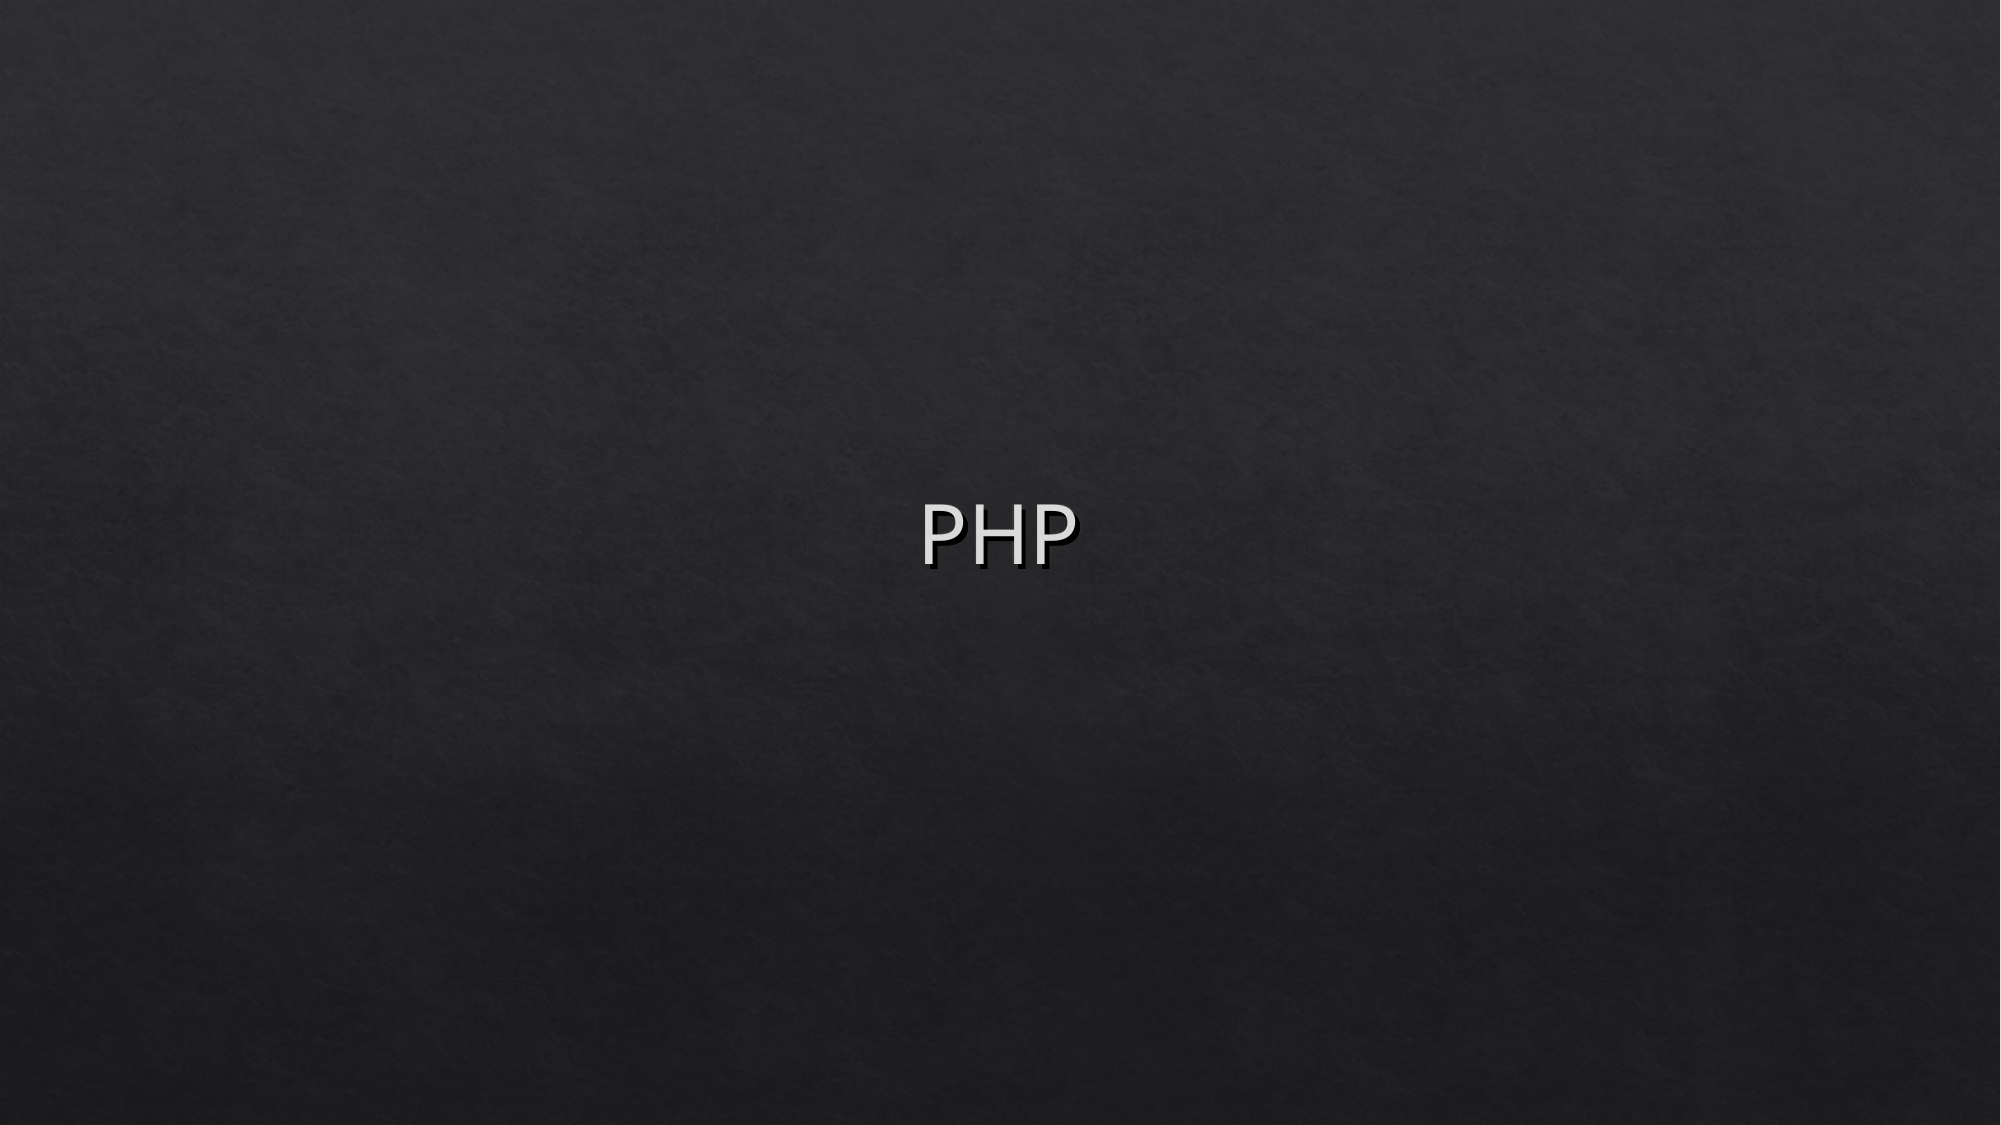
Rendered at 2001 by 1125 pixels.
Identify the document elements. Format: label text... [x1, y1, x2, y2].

title PHP [212, 288, 1786, 589]
